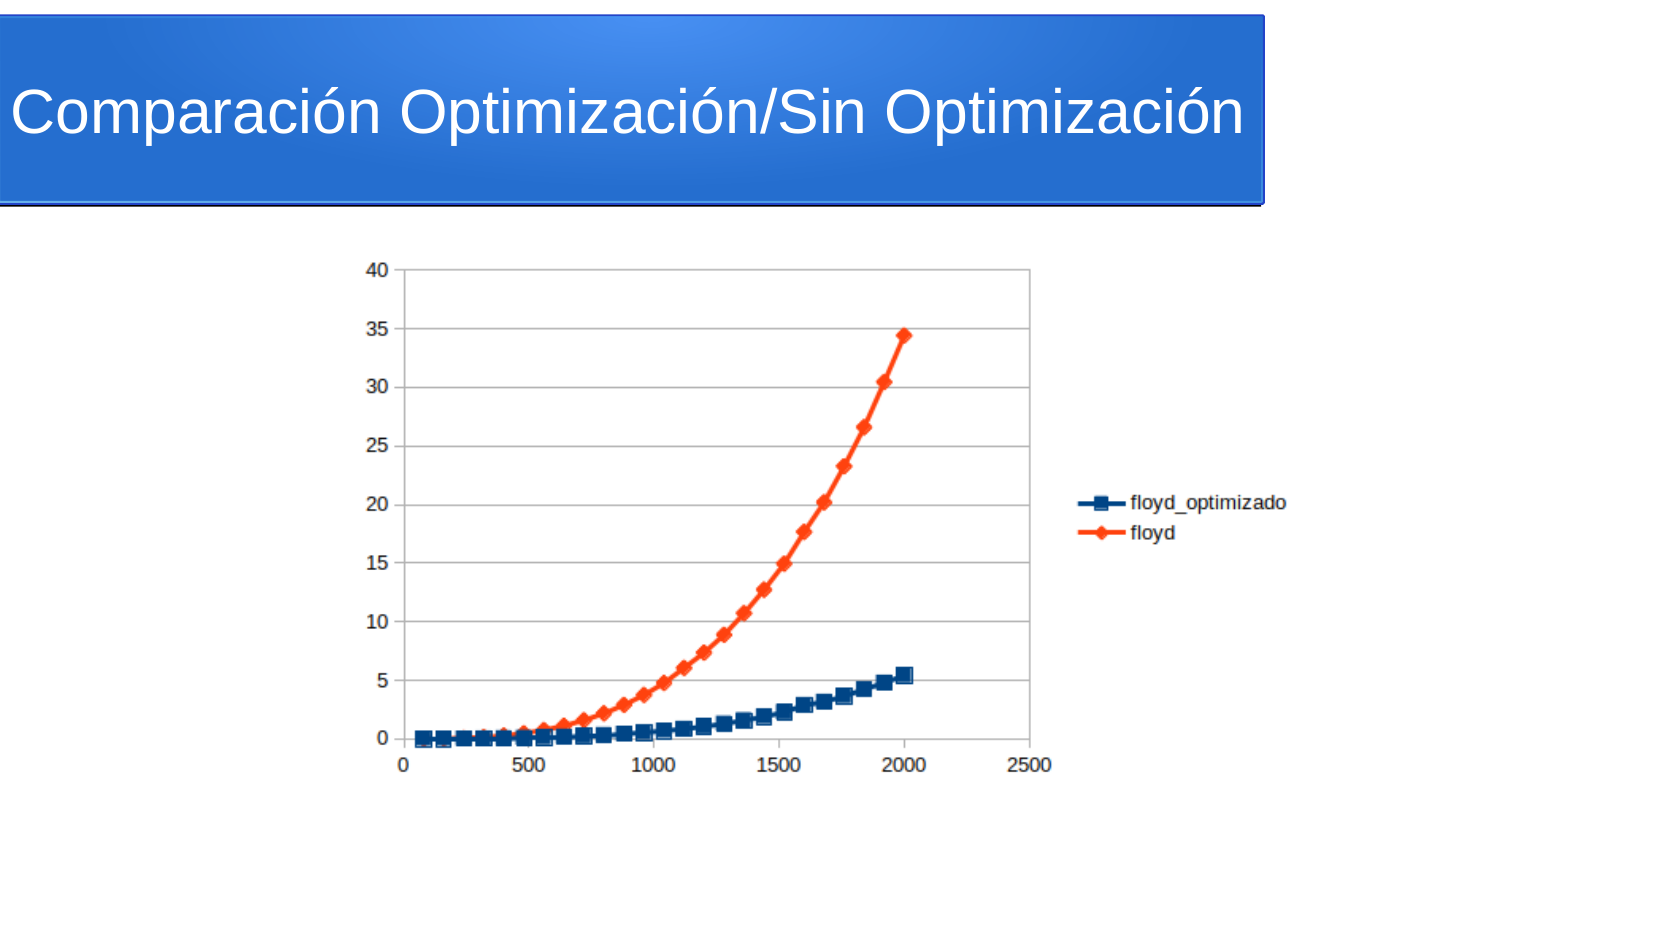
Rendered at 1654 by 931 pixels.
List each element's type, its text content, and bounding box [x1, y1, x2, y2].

picture [347, 247, 1307, 788]
title Comparación Optimización/Sin Optimización [10, 29, 1252, 196]
